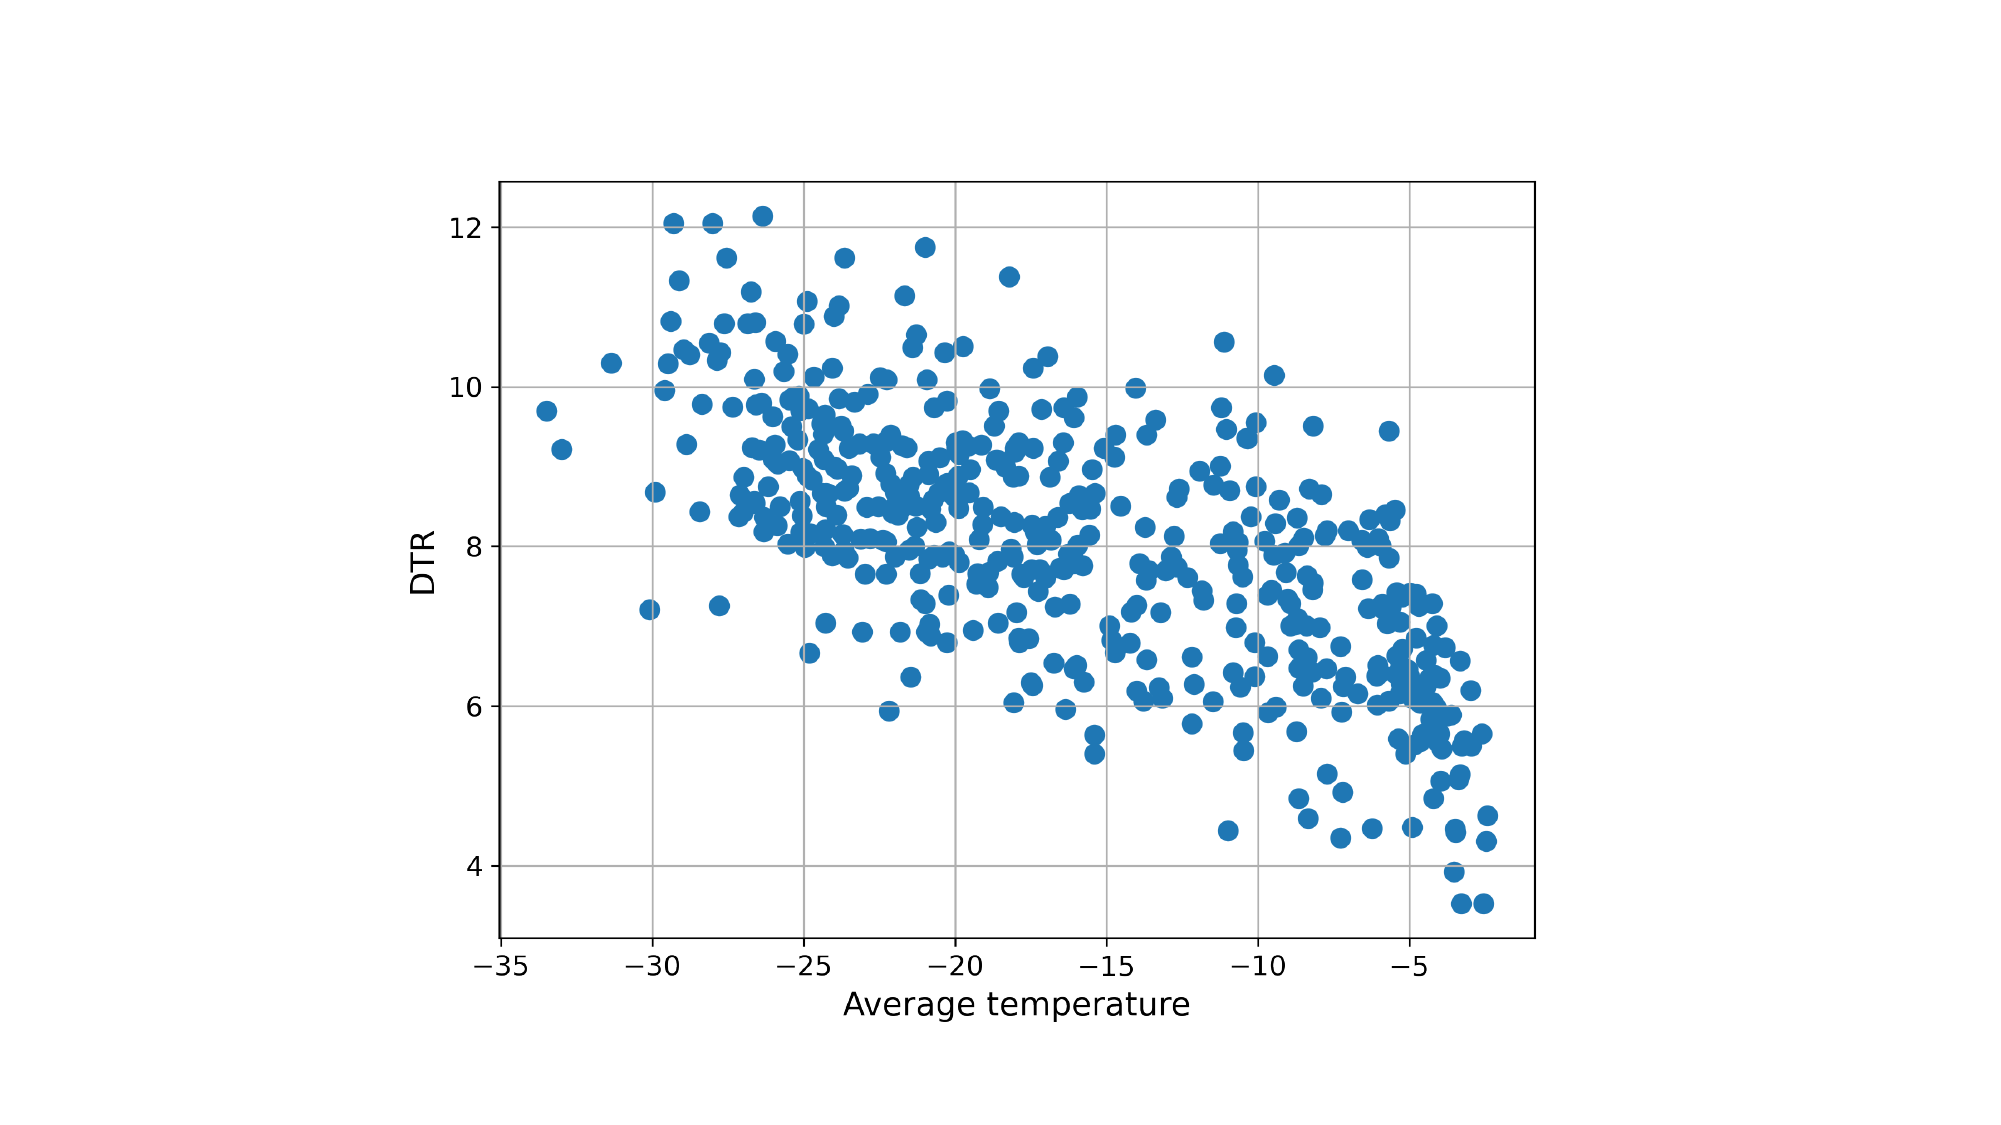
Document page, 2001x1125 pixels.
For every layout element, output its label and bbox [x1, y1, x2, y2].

picture [332, 62, 1668, 1063]
